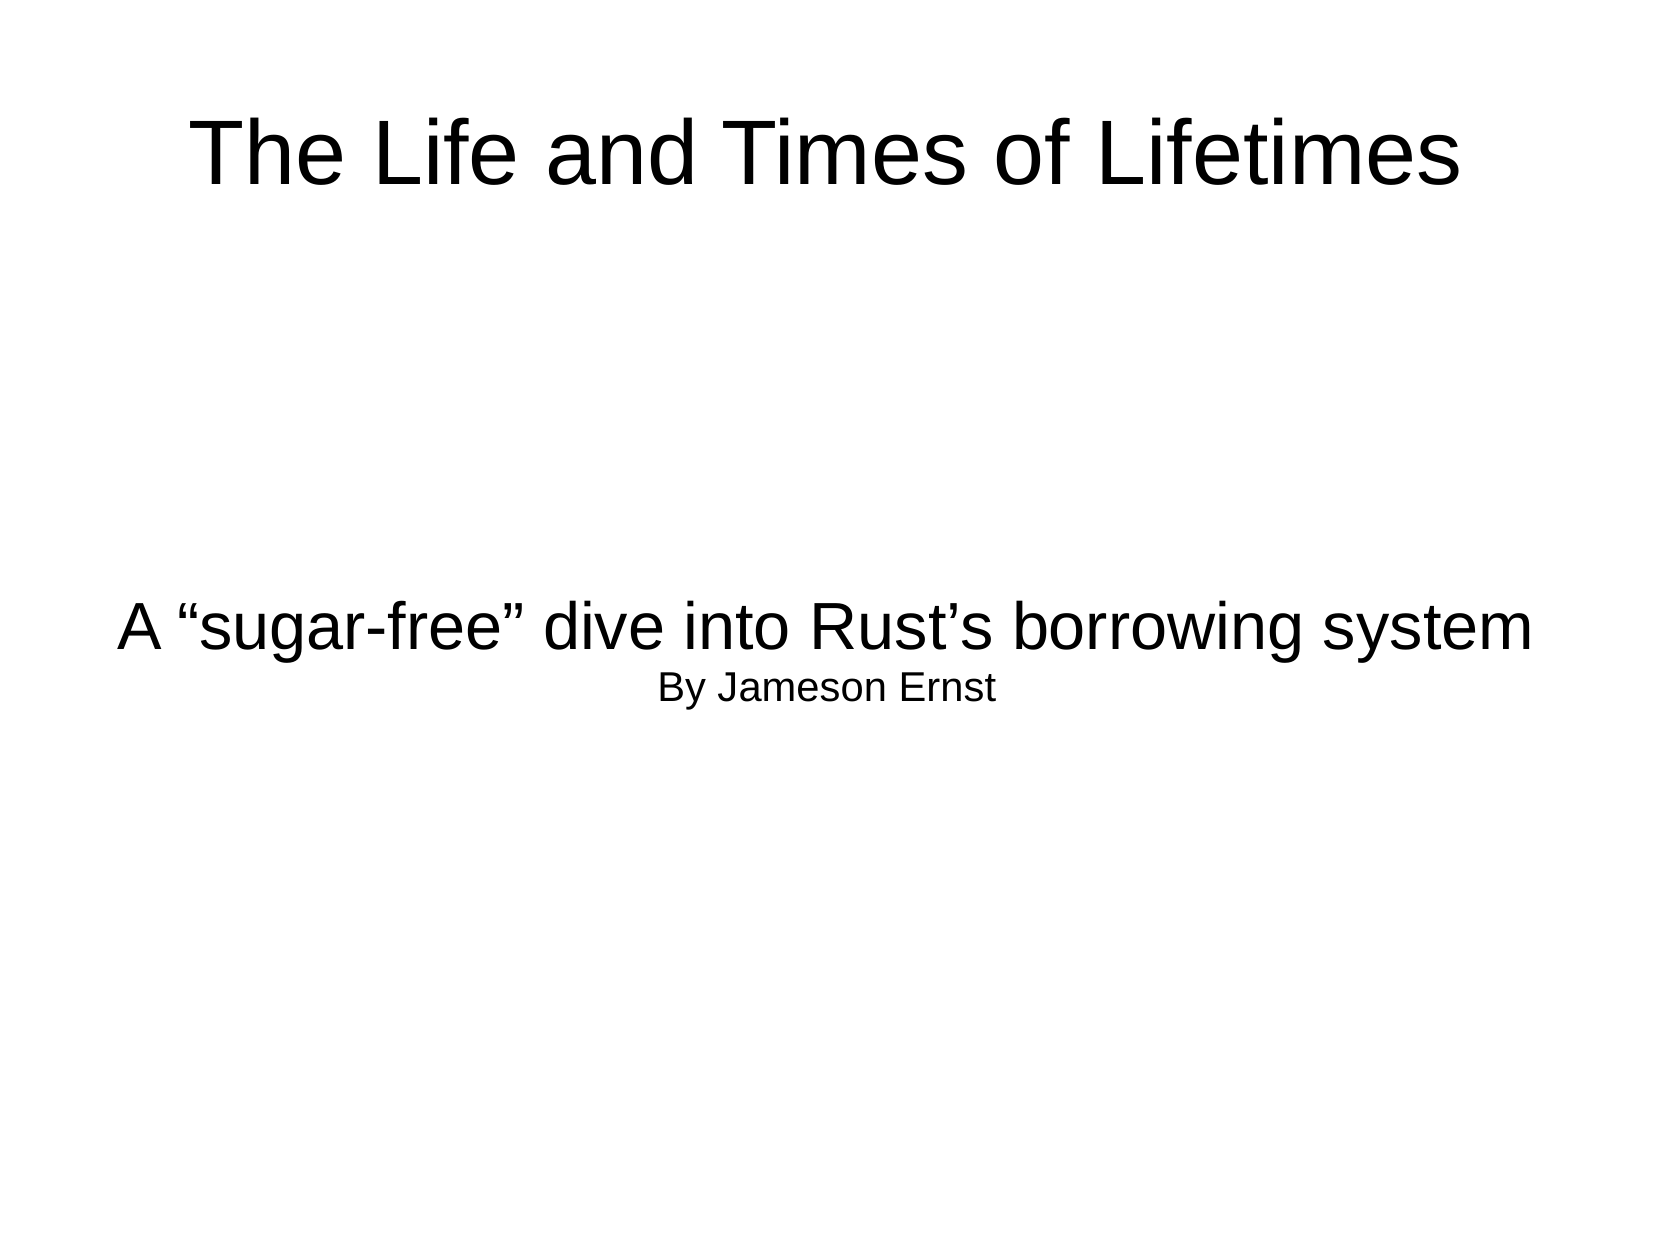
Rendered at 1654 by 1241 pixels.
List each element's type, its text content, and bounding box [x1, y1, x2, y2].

subtitle A “sugar-free” dive into Rust’s borrowing system By Jameson Ernst [82, 290, 1571, 1010]
title The Life and Times of Lifetimes [82, 49, 1571, 257]
